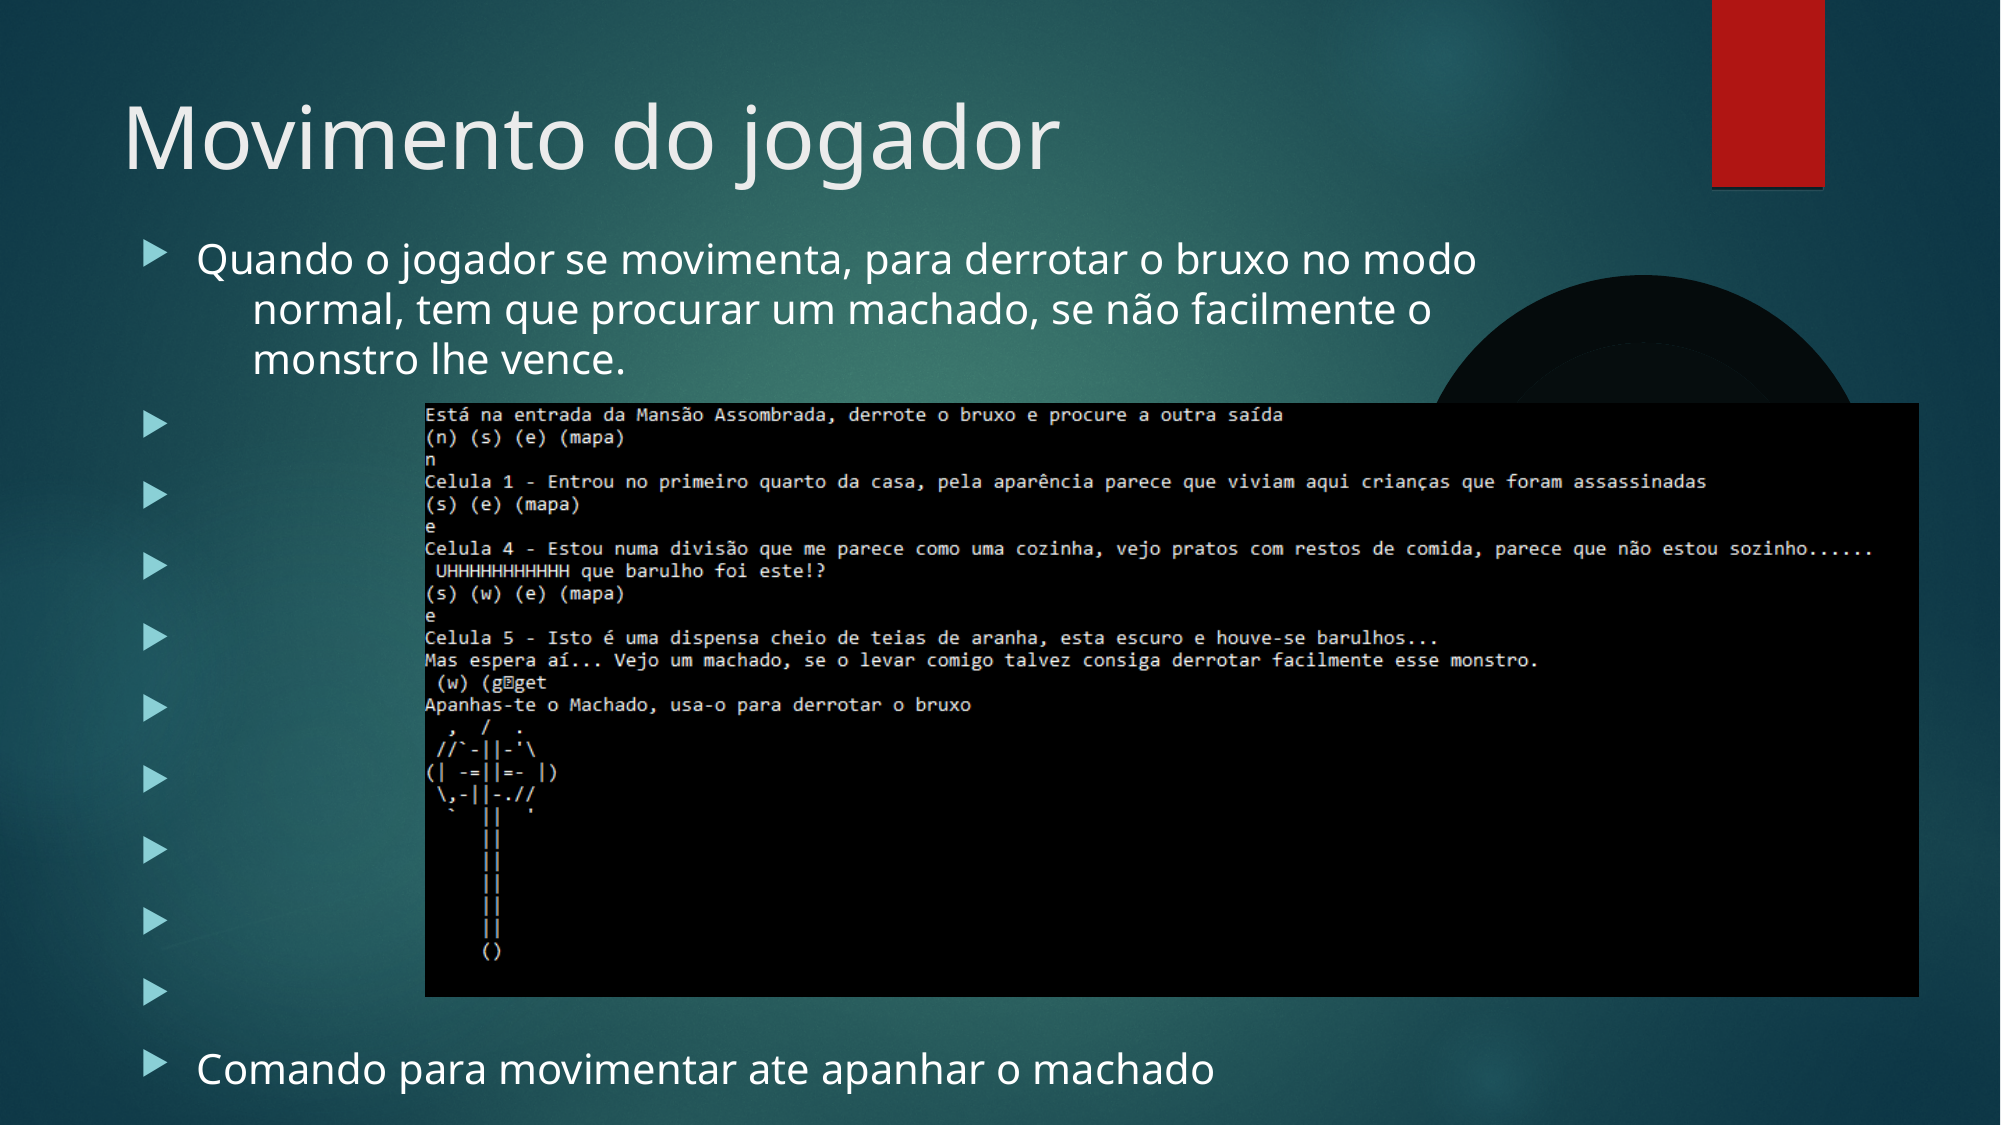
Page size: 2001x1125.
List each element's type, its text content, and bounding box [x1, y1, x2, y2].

list Quando o jogador se movimenta, para derrotar o bruxo no modo normal, tem que procurar um machado, se não facilmente o monstro lhe vence. Comando para movimentar ate apanhar o machado [125, 225, 1594, 1106]
title Movimento do jogador [106, 74, 1649, 305]
picture [425, 403, 1919, 997]
